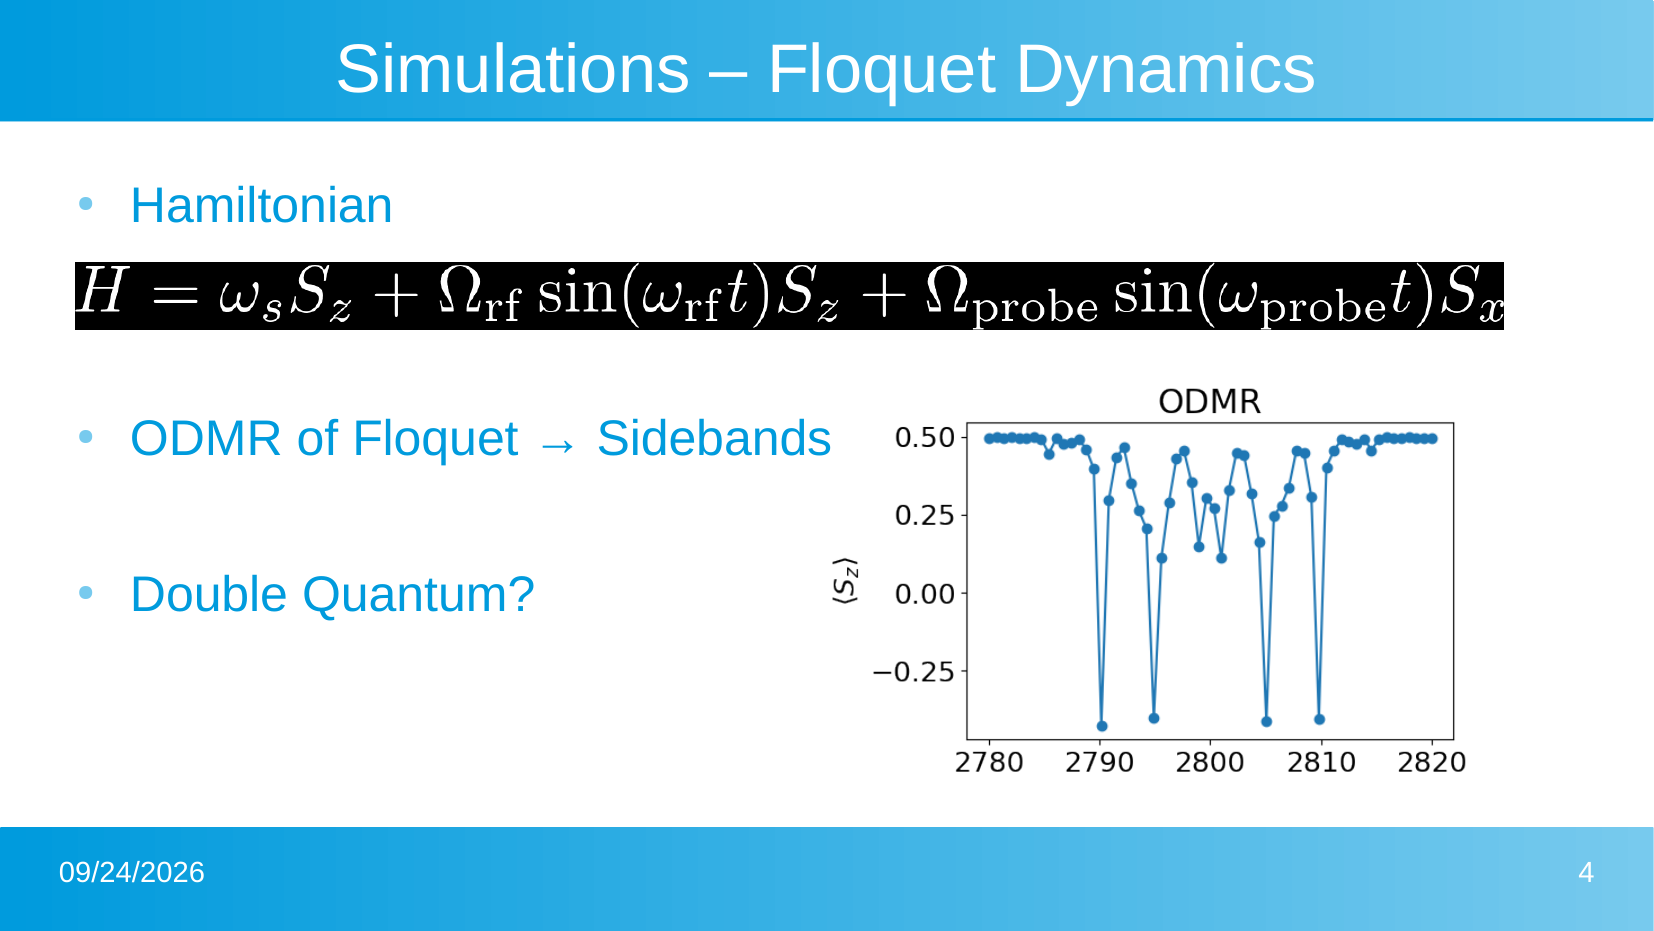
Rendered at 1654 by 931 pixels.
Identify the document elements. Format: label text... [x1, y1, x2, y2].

title Simulations – Floquet Dynamics [59, 29, 1595, 108]
picture [75, 262, 1504, 330]
picture [820, 357, 1496, 808]
list Hamiltonian ODMR of Floquet → Sidebands Double Quantum? [59, 177, 1595, 768]
